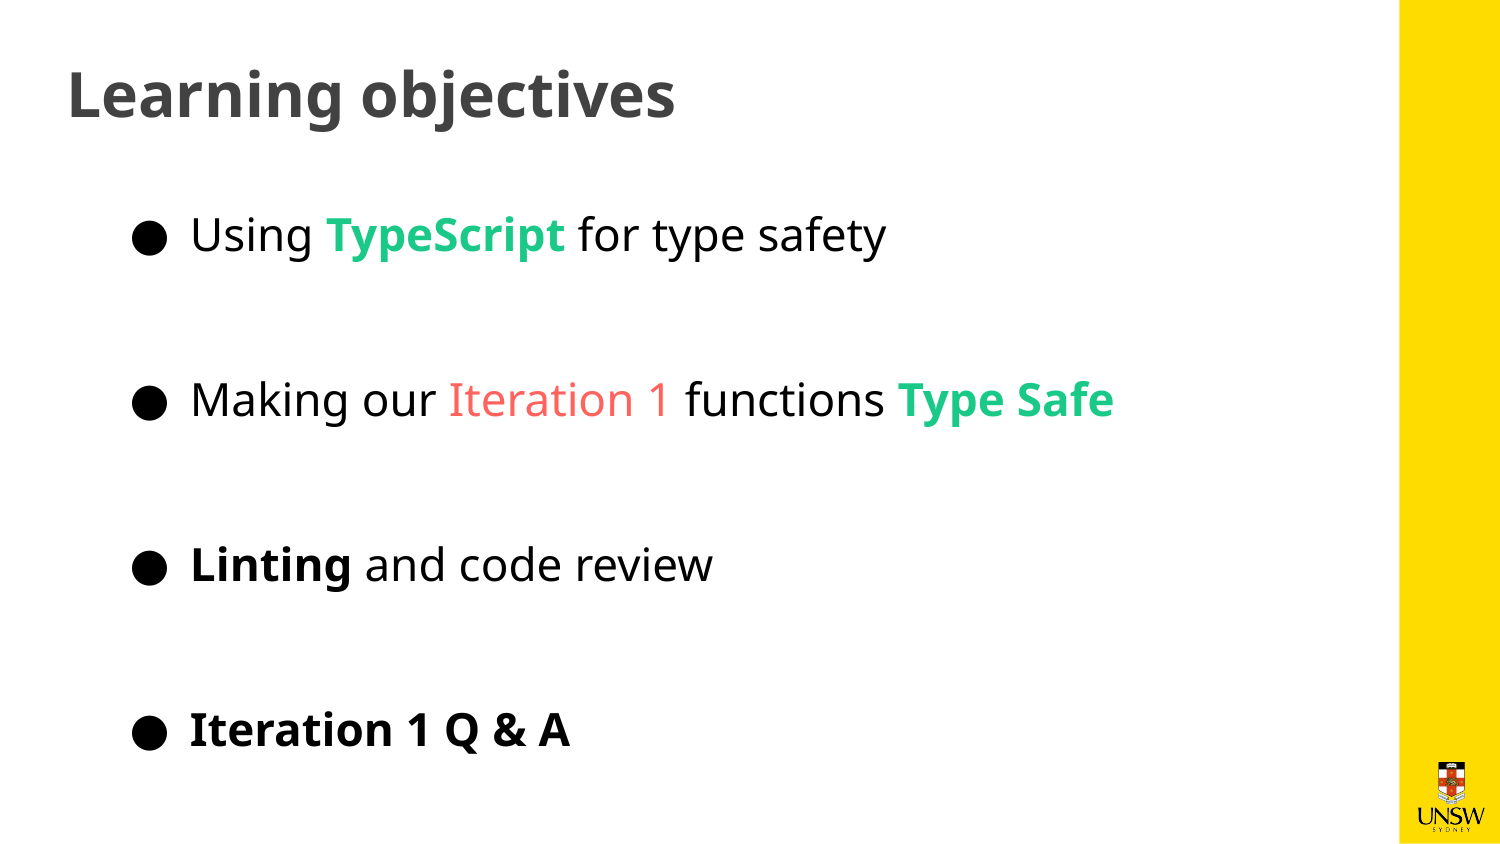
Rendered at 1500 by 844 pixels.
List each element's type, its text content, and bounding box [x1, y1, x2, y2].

text_box Learning objectives [51, 24, 1449, 145]
picture [1418, 762, 1485, 832]
text_box Using TypeScript for type safety Making our Iteration 1 functions Type Safe Linting and code review Iteration 1 Q & A [100, 135, 1357, 771]
